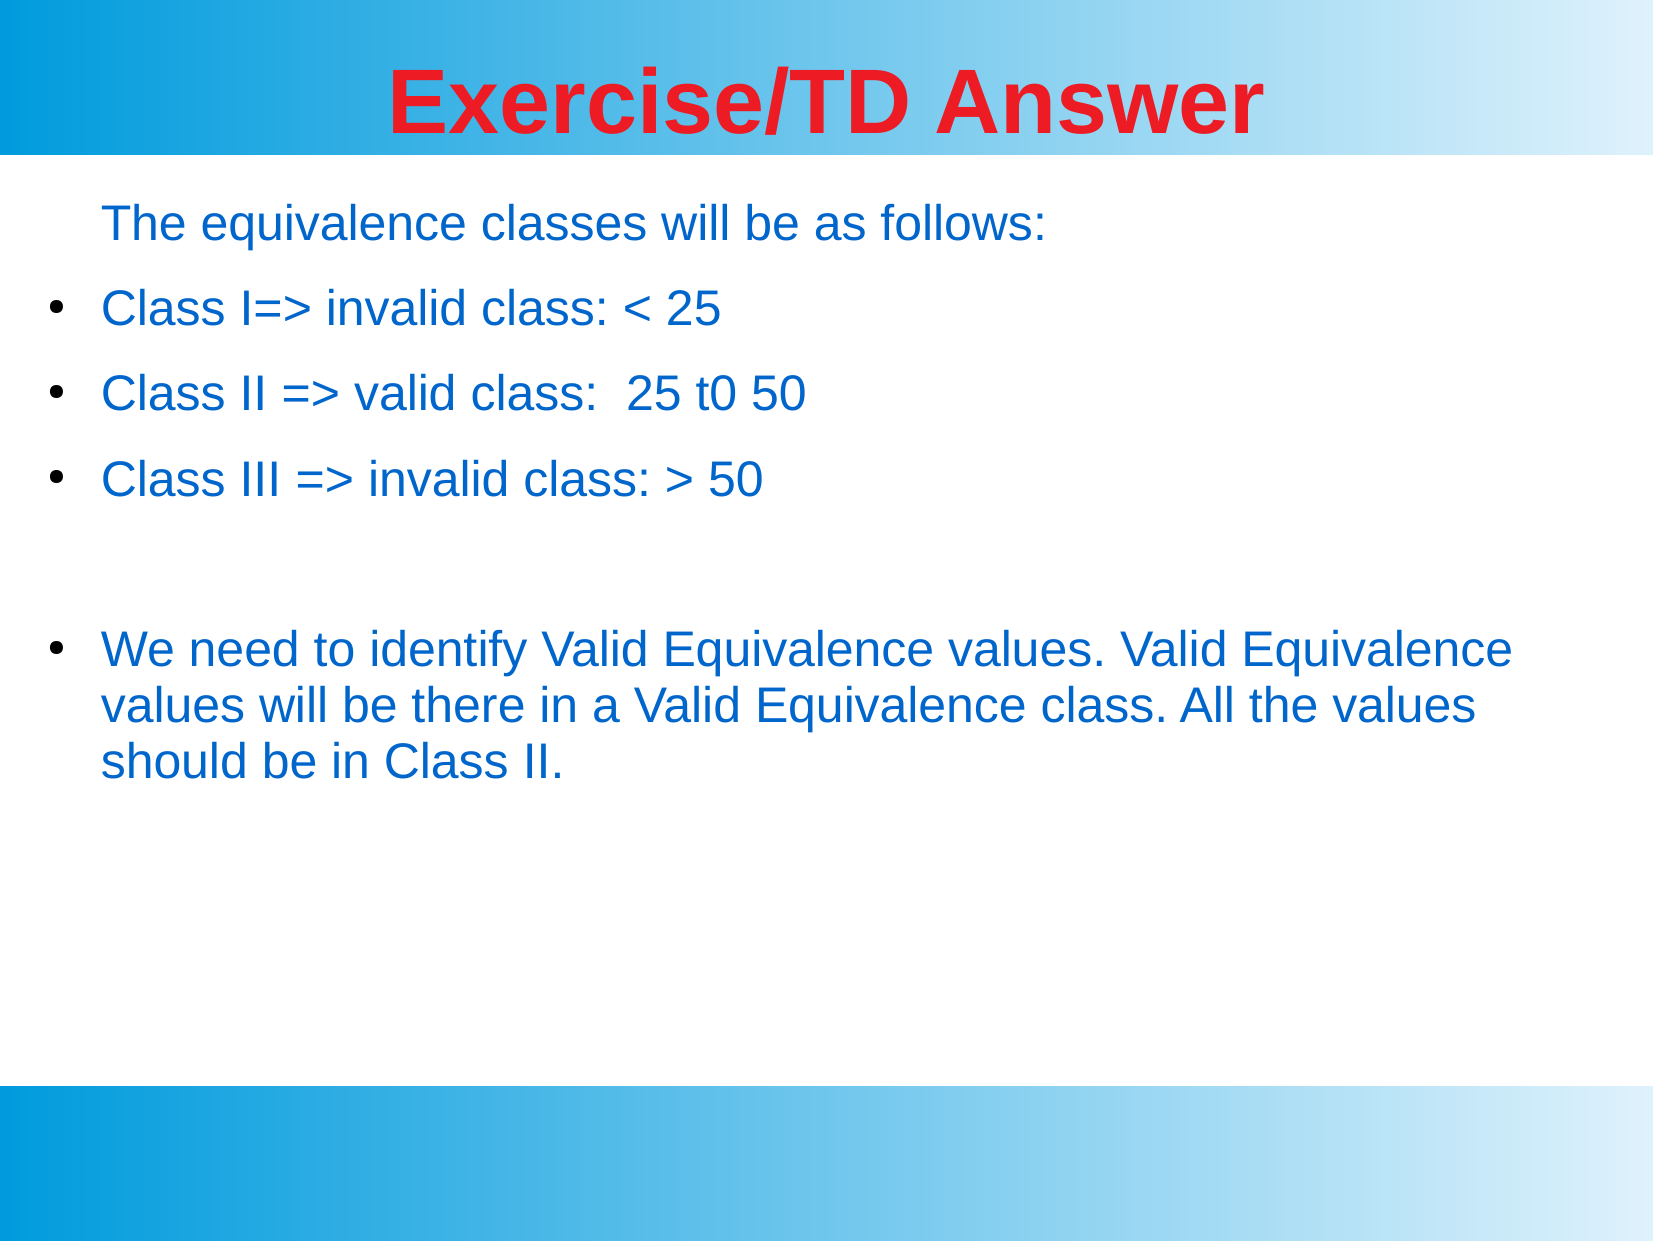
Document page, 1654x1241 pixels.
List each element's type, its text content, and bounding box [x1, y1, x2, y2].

title Exercise/TD Answer [82, 49, 1571, 155]
list The equivalence classes will be as follows: Class I=> invalid class: < 25 Class II => valid class: 25 t0 50 Class III => invalid class: > 50 We need to identify Valid Equivalence values. Valid Equivalence values will be there in a Valid Equivalence class. All the values should be in Class II. [30, 195, 1591, 915]
